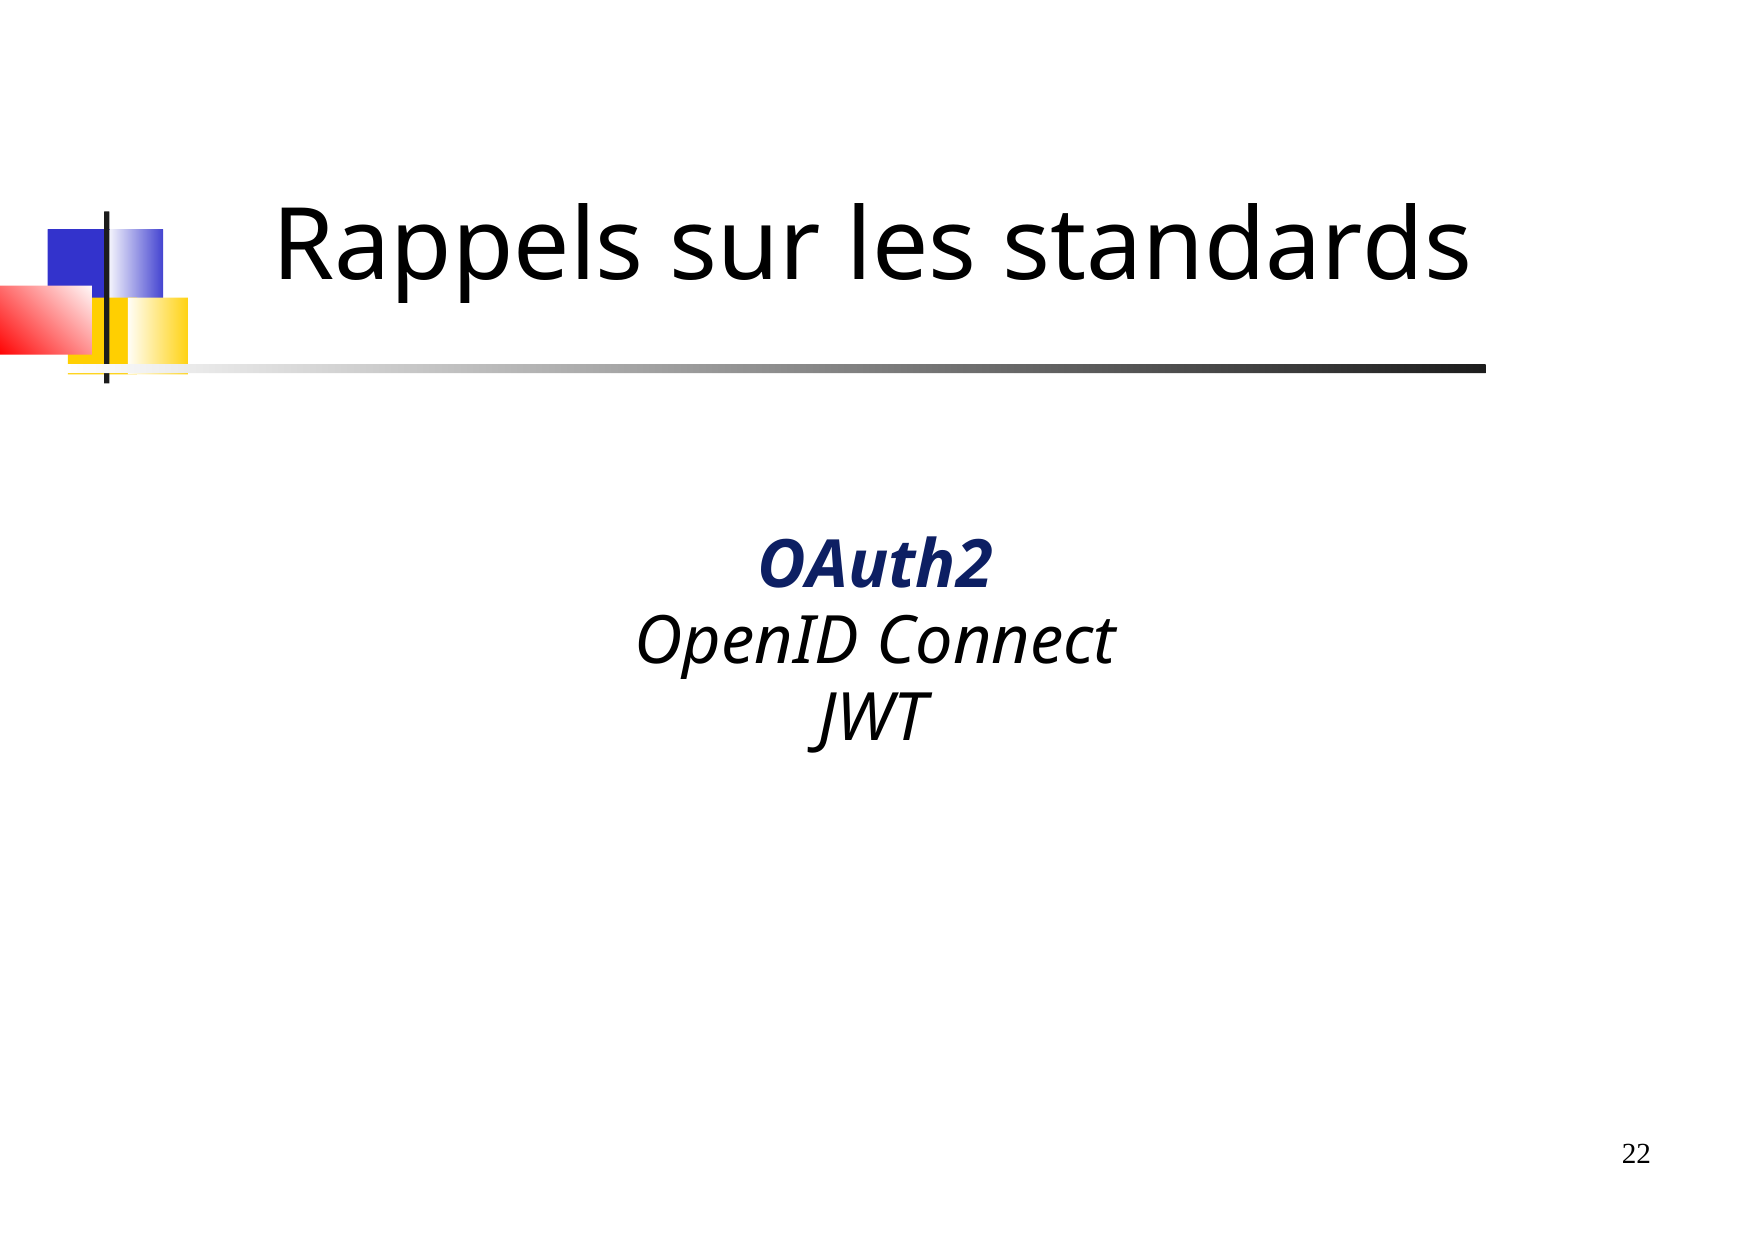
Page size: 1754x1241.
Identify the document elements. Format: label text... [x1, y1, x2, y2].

title Rappels sur les standards [179, 139, 1567, 351]
subtitle OAuth2 OpenID Connect JWT [179, 371, 1567, 1091]
